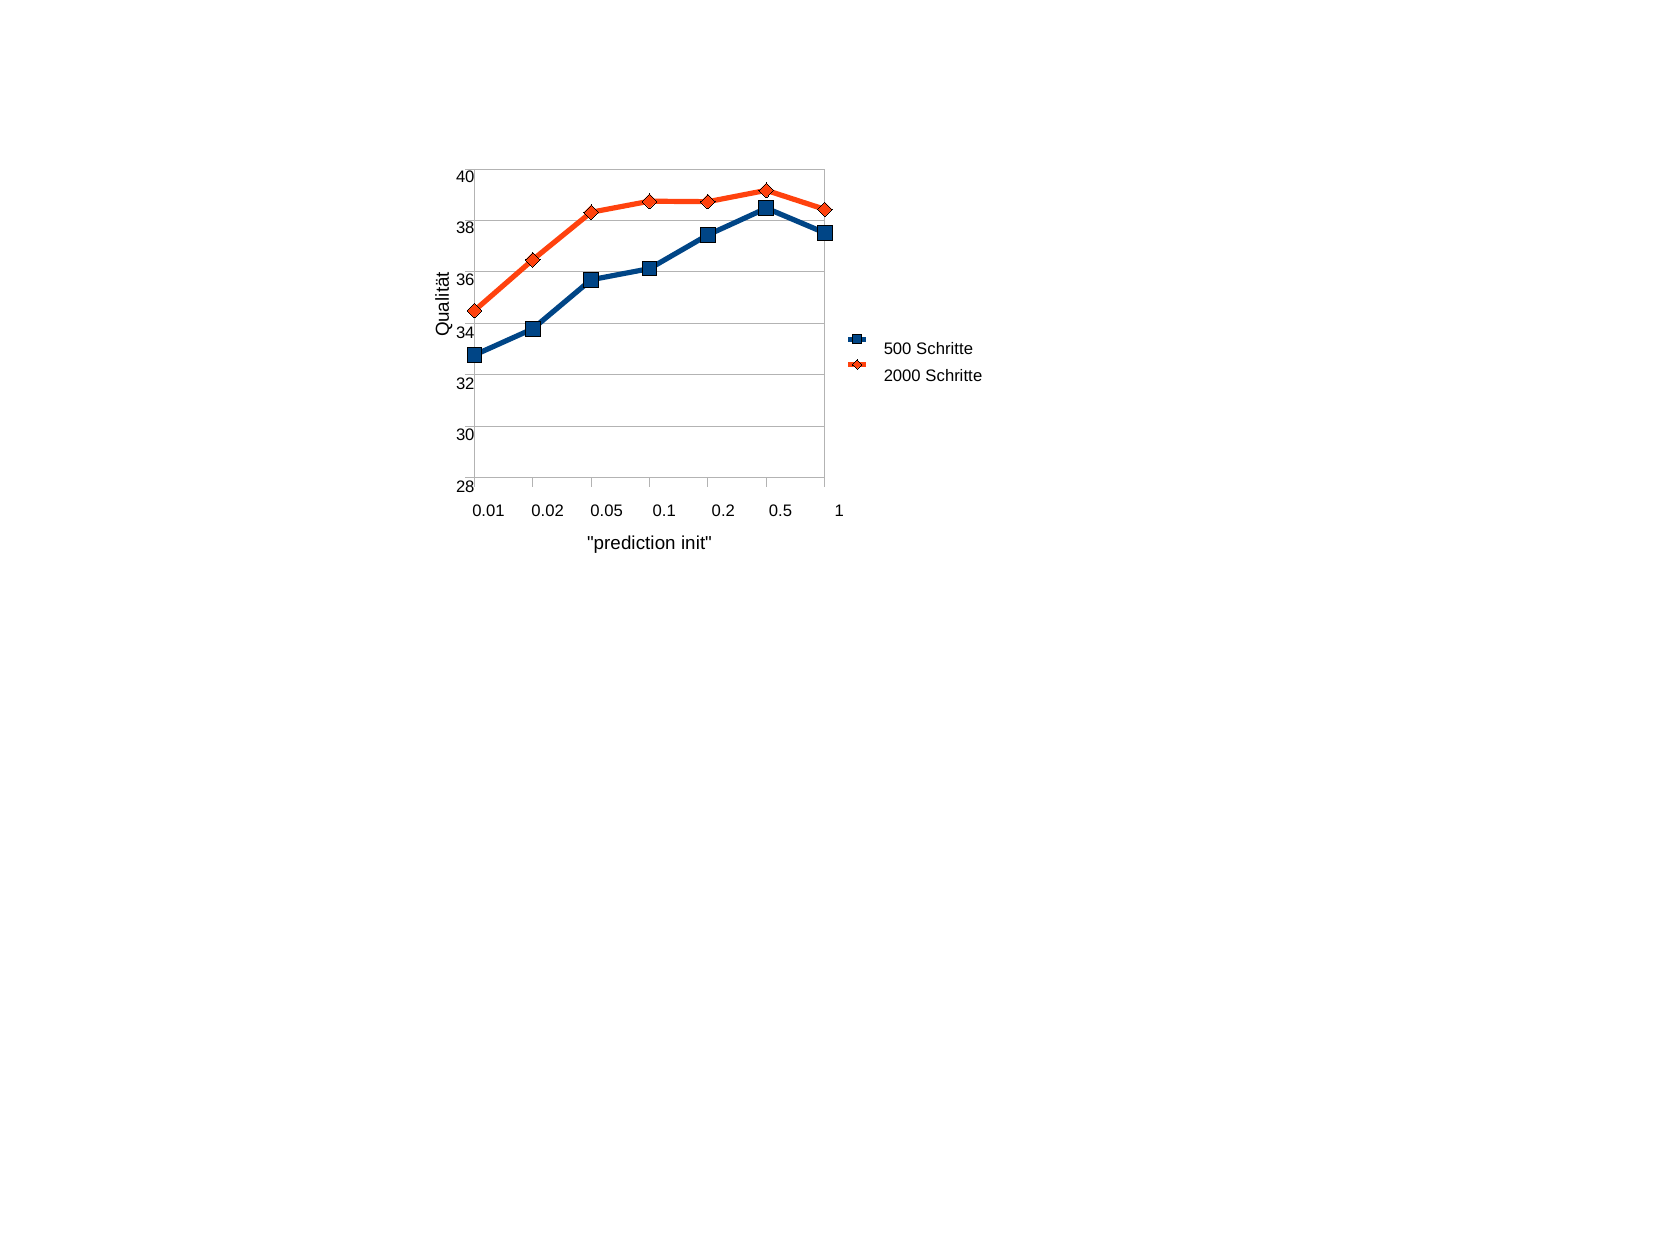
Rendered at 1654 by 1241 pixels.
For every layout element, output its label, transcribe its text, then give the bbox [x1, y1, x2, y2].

text_box 34 [461, 315, 490, 350]
text_box Qualität [424, 256, 461, 352]
text_box 0.05 [575, 494, 637, 525]
text_box 30 [441, 417, 490, 452]
text_box 2000 Schritte [868, 358, 998, 393]
text_box 0.01 [457, 494, 516, 528]
text_box 1 [819, 494, 859, 528]
text_box 28 [441, 469, 490, 503]
text_box 0.1 [637, 494, 691, 525]
text_box 40 [441, 159, 490, 194]
text_box 500 Schritte [868, 332, 989, 358]
text_box [394, 150, 991, 562]
text_box 0.2 [696, 494, 750, 528]
text_box 0.02 [516, 494, 575, 528]
text_box 0.5 [754, 494, 808, 528]
text_box 32 [441, 366, 490, 401]
text_box 36 [461, 262, 490, 297]
text_box "prediction init" [572, 525, 727, 561]
text_box 38 [441, 211, 490, 245]
